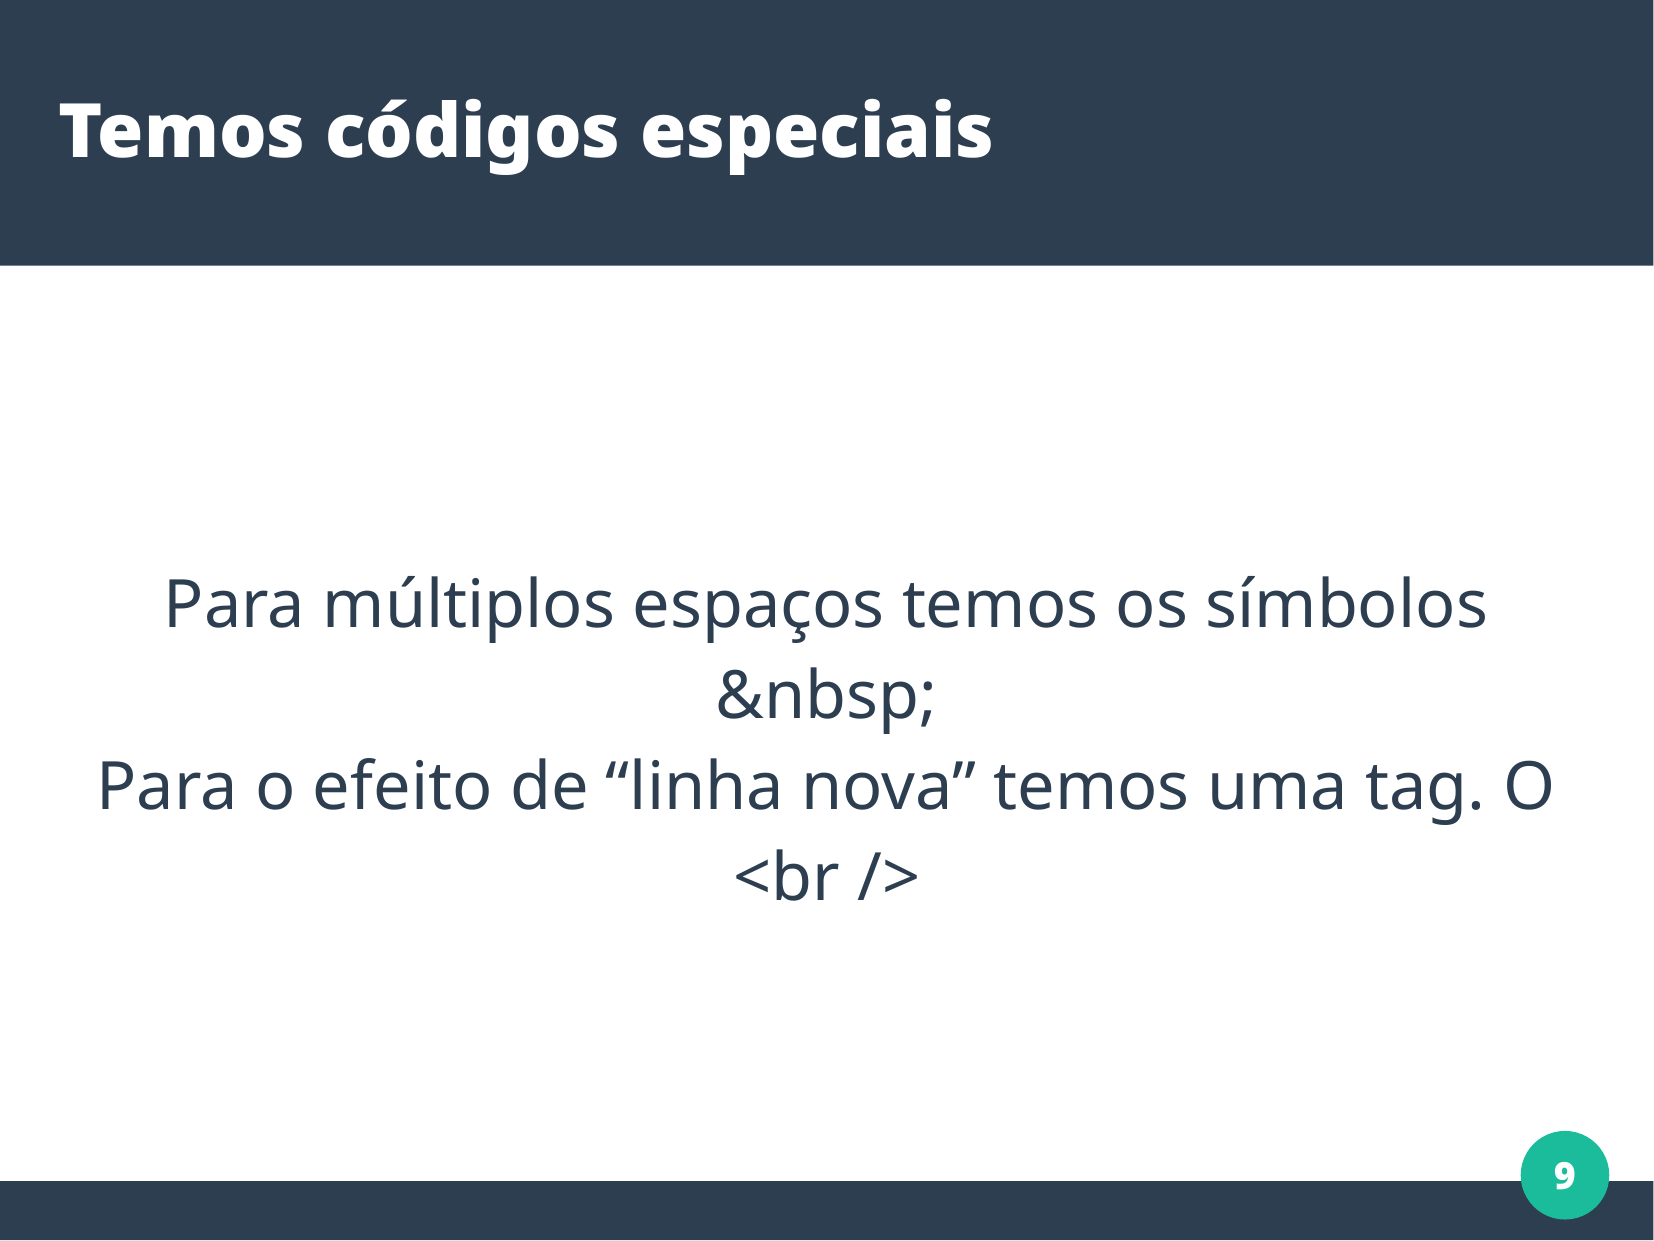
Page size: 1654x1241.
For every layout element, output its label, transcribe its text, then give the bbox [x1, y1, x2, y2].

title Temos códigos especiais [59, 49, 1595, 207]
subtitle Para múltiplos espaços temos os símbolos &nbsp; Para o efeito de “linha nova” temos uma tag. O <br /> [59, 324, 1595, 1152]
